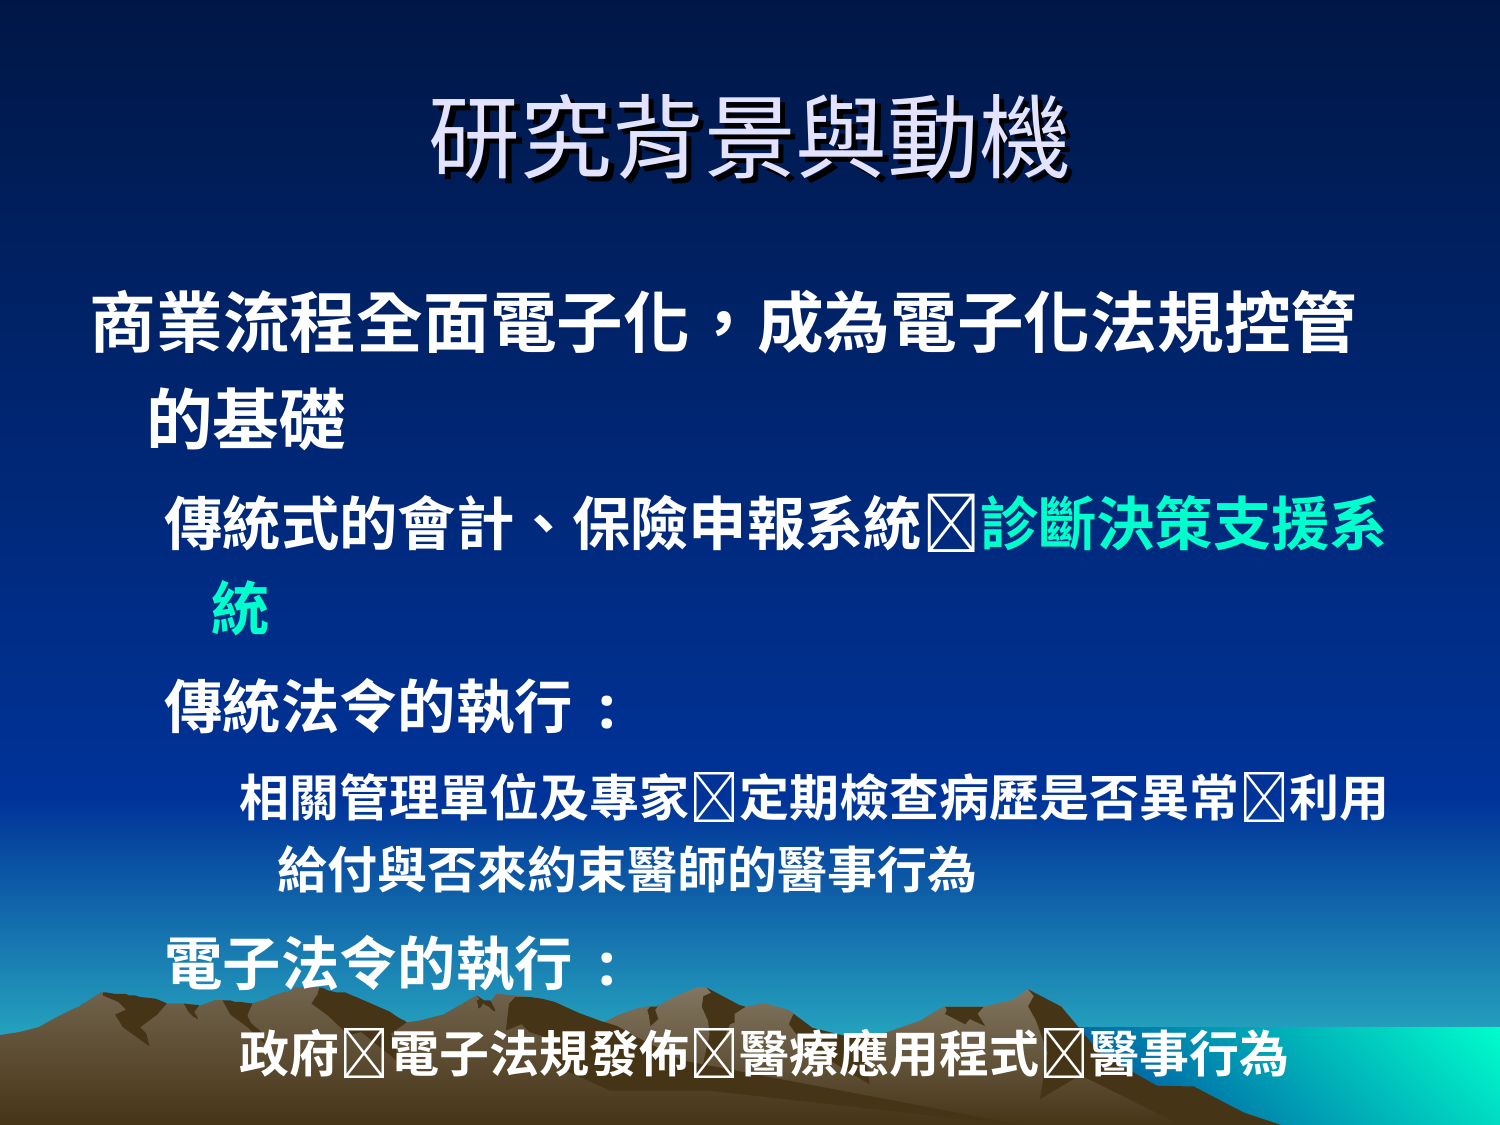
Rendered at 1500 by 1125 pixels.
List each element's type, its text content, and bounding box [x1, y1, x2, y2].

title 研究背景與動機 [84, 46, 1416, 216]
list 商業流程全面電子化，成為電子化法規控管的基礎 傳統式的會計、保險申報系統診斷決策支援系統 傳統法令的執行: 相關管理單位及專家定期檢查病歷是否異常利用給付與否來約束醫師的醫事行為 電子法令的執行: 政府電子法規發佈醫療應用程式醫事行為 [75, 262, 1426, 1001]
